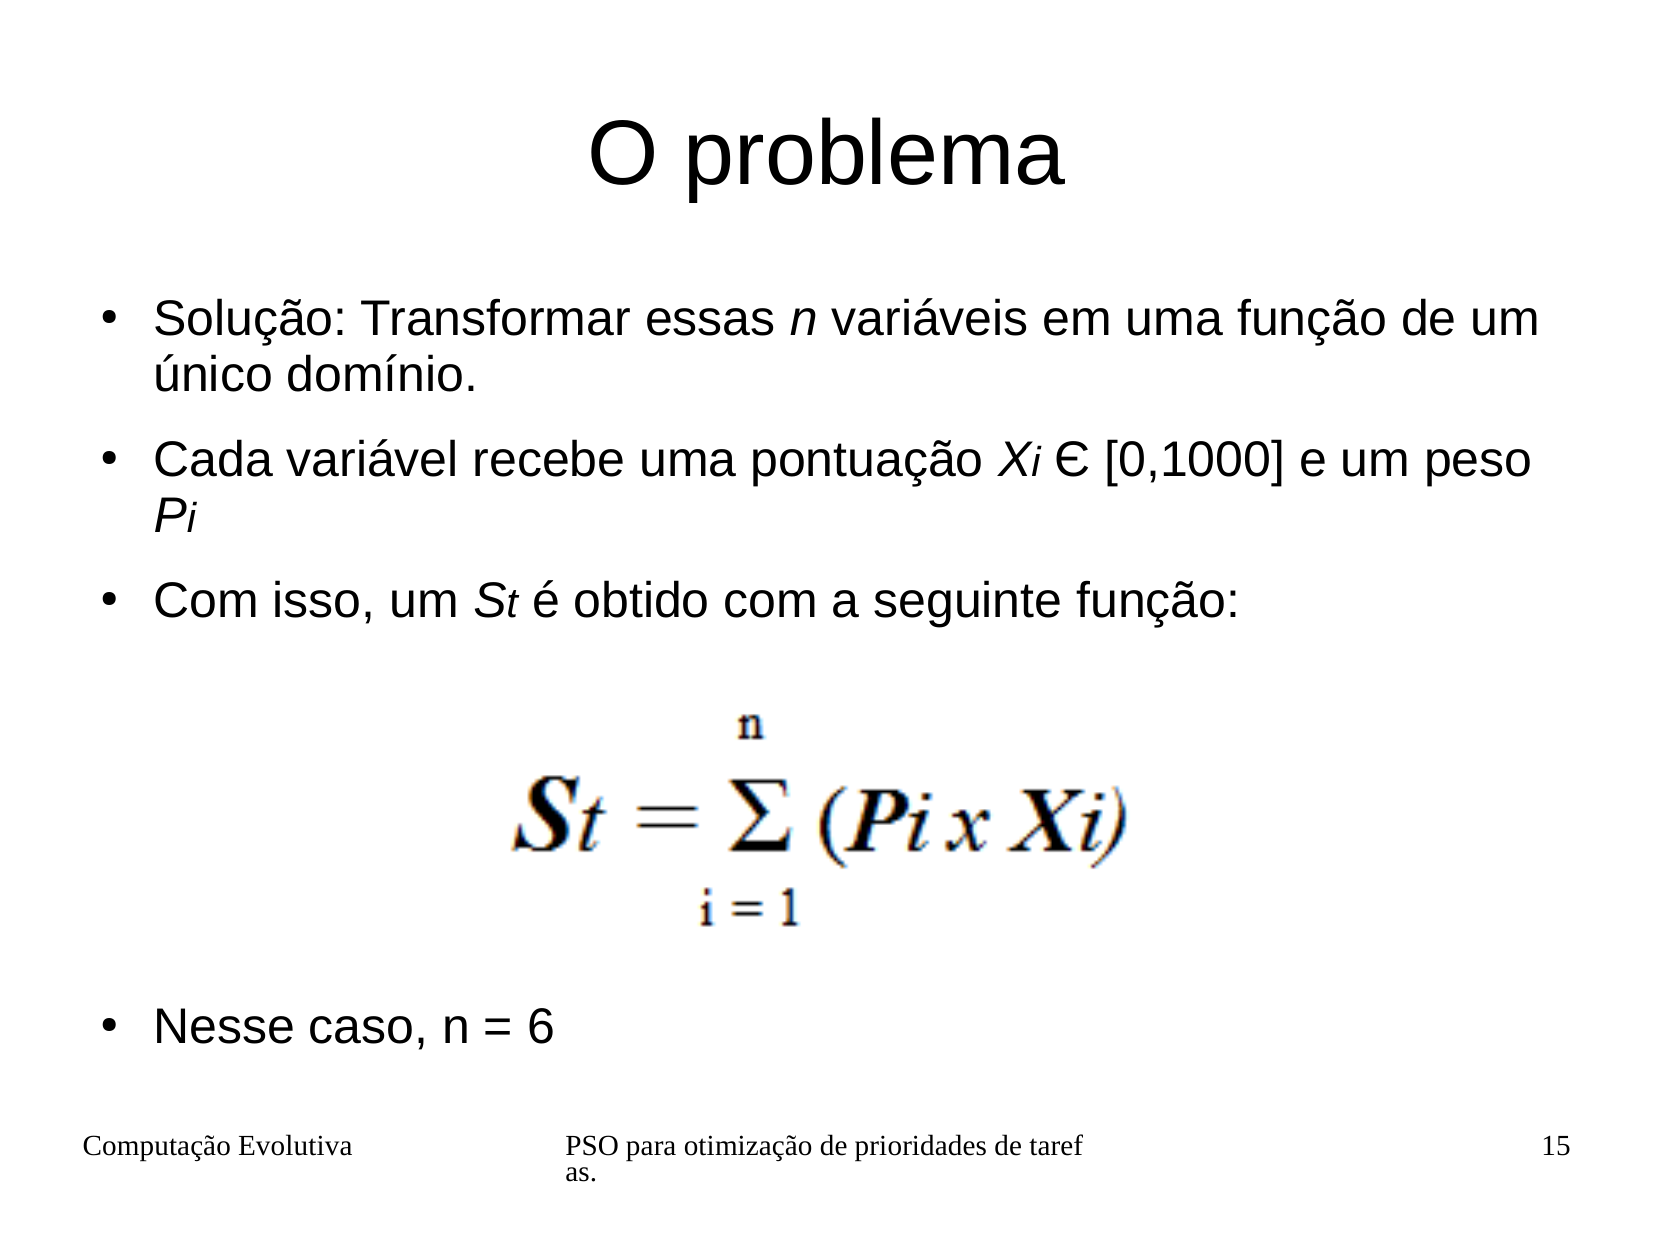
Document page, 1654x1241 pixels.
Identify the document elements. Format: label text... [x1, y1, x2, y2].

list Solução: Transformar essas n variáveis em uma função de um único domínio. Cada variável recebe uma pontuação Xi Є [0,1000] e um peso Pi Com isso, um St é obtido com a seguinte função: Nesse caso, n = 6 [82, 290, 1571, 1094]
title O problema [82, 56, 1571, 250]
picture [472, 679, 1147, 954]
